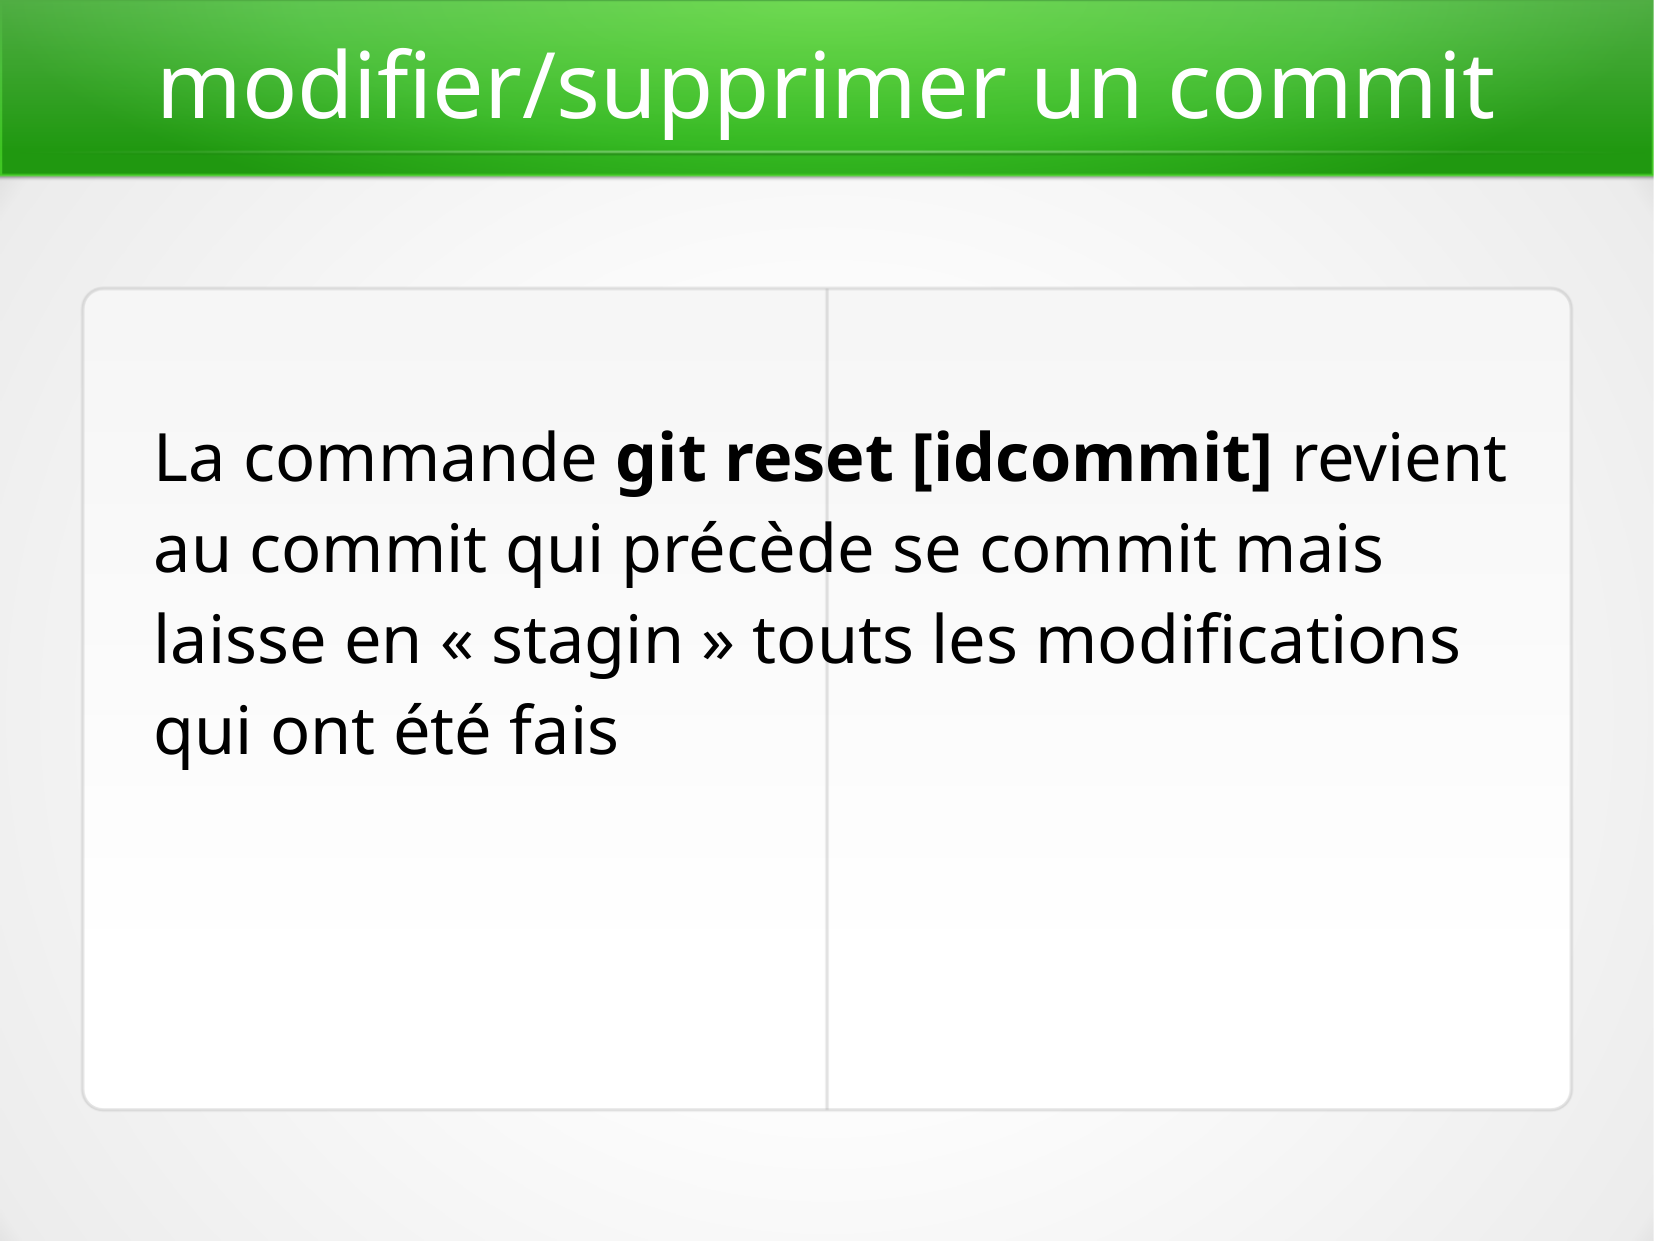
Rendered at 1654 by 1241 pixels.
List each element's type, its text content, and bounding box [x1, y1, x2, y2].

picture [0, 0, 1654, 1241]
title modifier/supprimer un commit [82, 11, 1571, 154]
list La commande git reset [idcommit] revient au commit qui précède se commit mais laisse en « stagin » touts les modifications qui ont été fais [82, 290, 1560, 1111]
